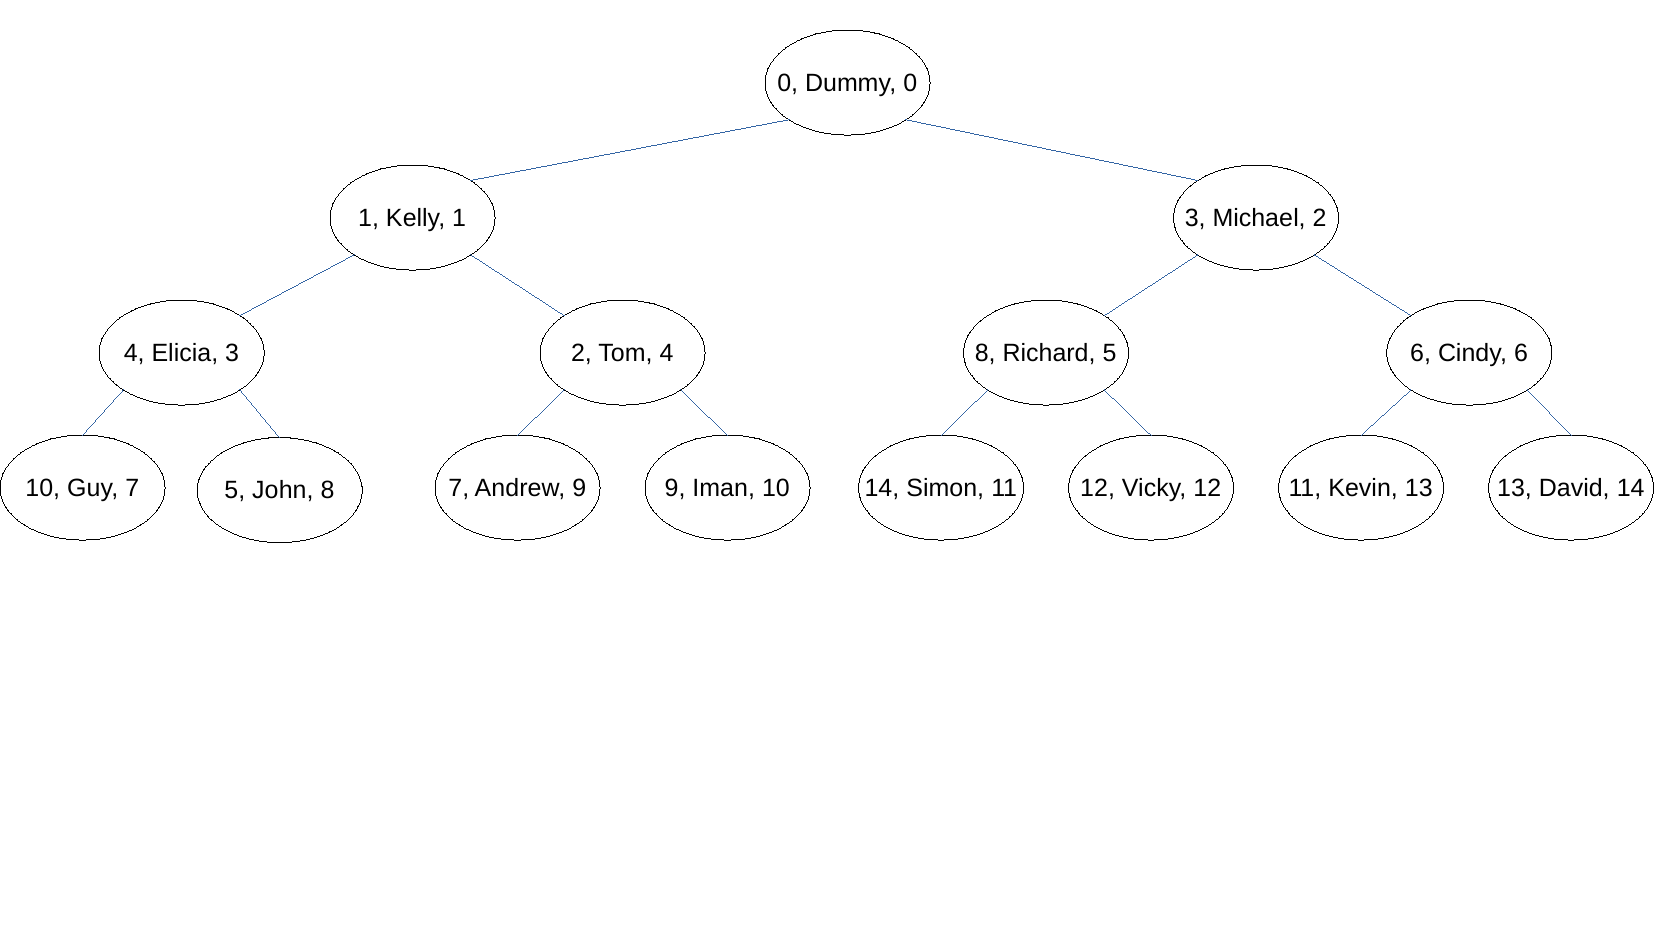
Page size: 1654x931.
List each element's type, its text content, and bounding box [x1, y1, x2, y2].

text_box 11, Kevin, 13 [1278, 435, 1444, 541]
text_box 14, Simon, 11 [858, 435, 1024, 541]
text_box 4, Elicia, 3 [99, 300, 265, 406]
text_box 2, Tom, 4 [540, 300, 706, 406]
text_box 0, Dummy, 0 [765, 30, 931, 136]
text_box 9, Iman, 10 [645, 435, 811, 541]
text_box 5, John, 8 [197, 437, 363, 543]
text_box 7, Andrew, 9 [435, 435, 601, 541]
text_box 12, Vicky, 12 [1068, 435, 1234, 541]
text_box 10, Guy, 7 [0, 435, 166, 541]
text_box 13, David, 14 [1488, 435, 1654, 541]
text_box 6, Cindy, 6 [1386, 300, 1552, 406]
text_box 3, Michael, 2 [1173, 165, 1339, 271]
text_box 1, Kelly, 1 [330, 165, 496, 271]
text_box 8, Richard, 5 [963, 300, 1129, 406]
